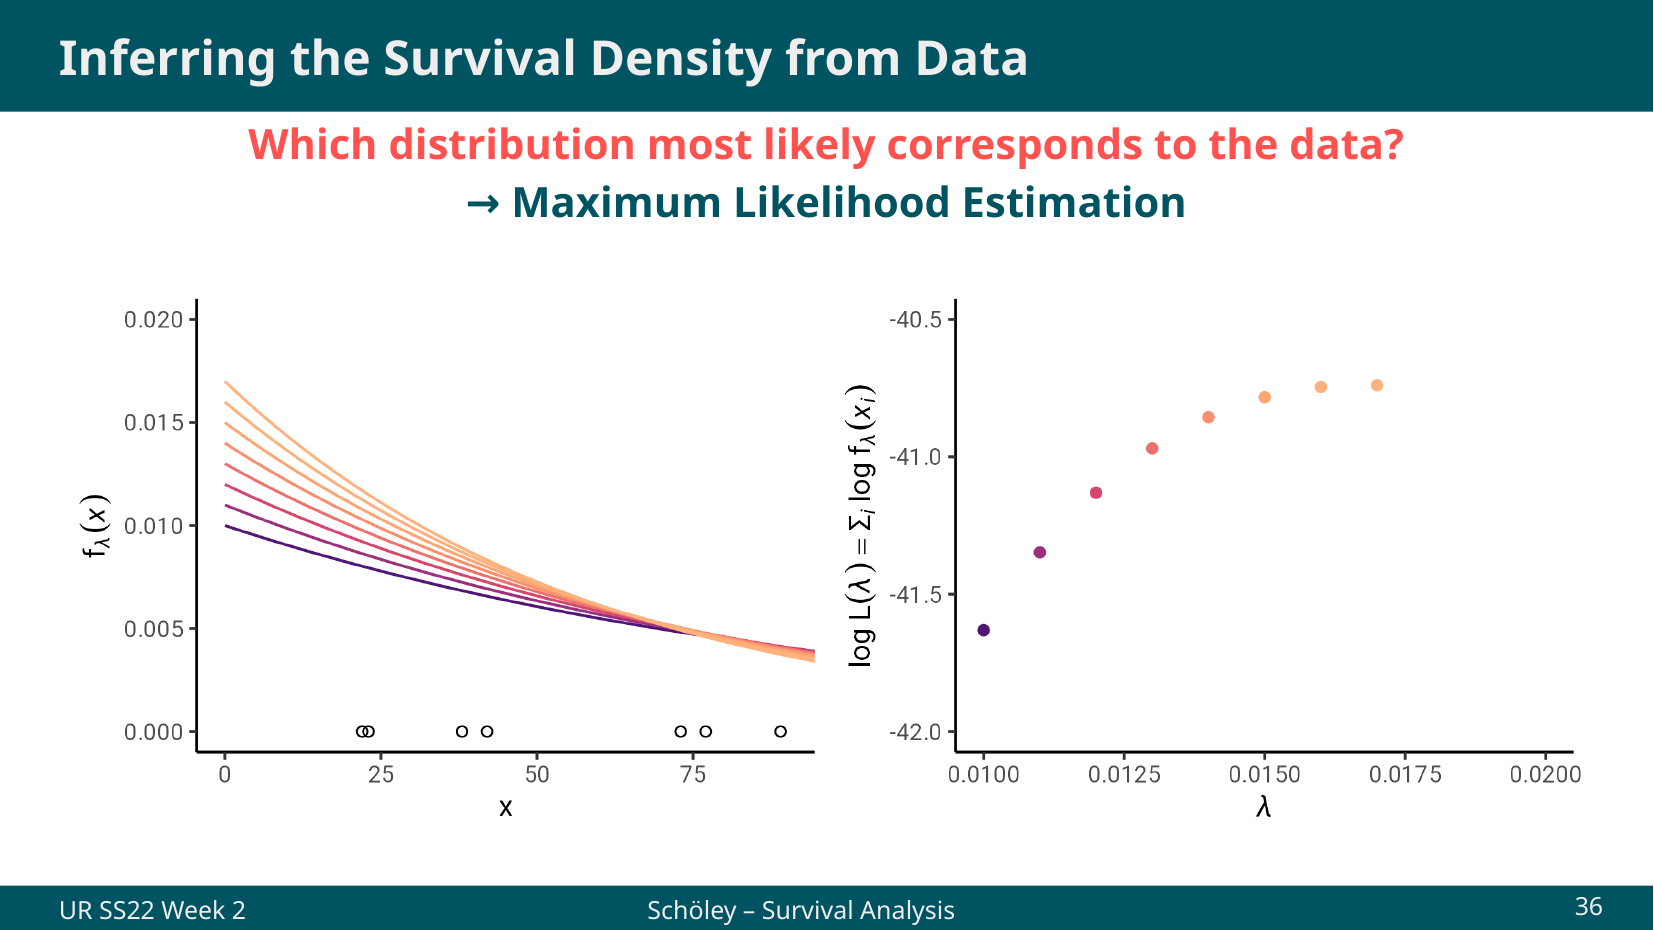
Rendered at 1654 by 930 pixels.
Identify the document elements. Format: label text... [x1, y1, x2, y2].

text_box Which distribution most likely corresponds to the data? → Maximum Likelihood Estimation [19, 107, 1634, 310]
picture [49, 269, 1603, 852]
title Inferring the Survival Density from Data [58, 0, 1594, 107]
